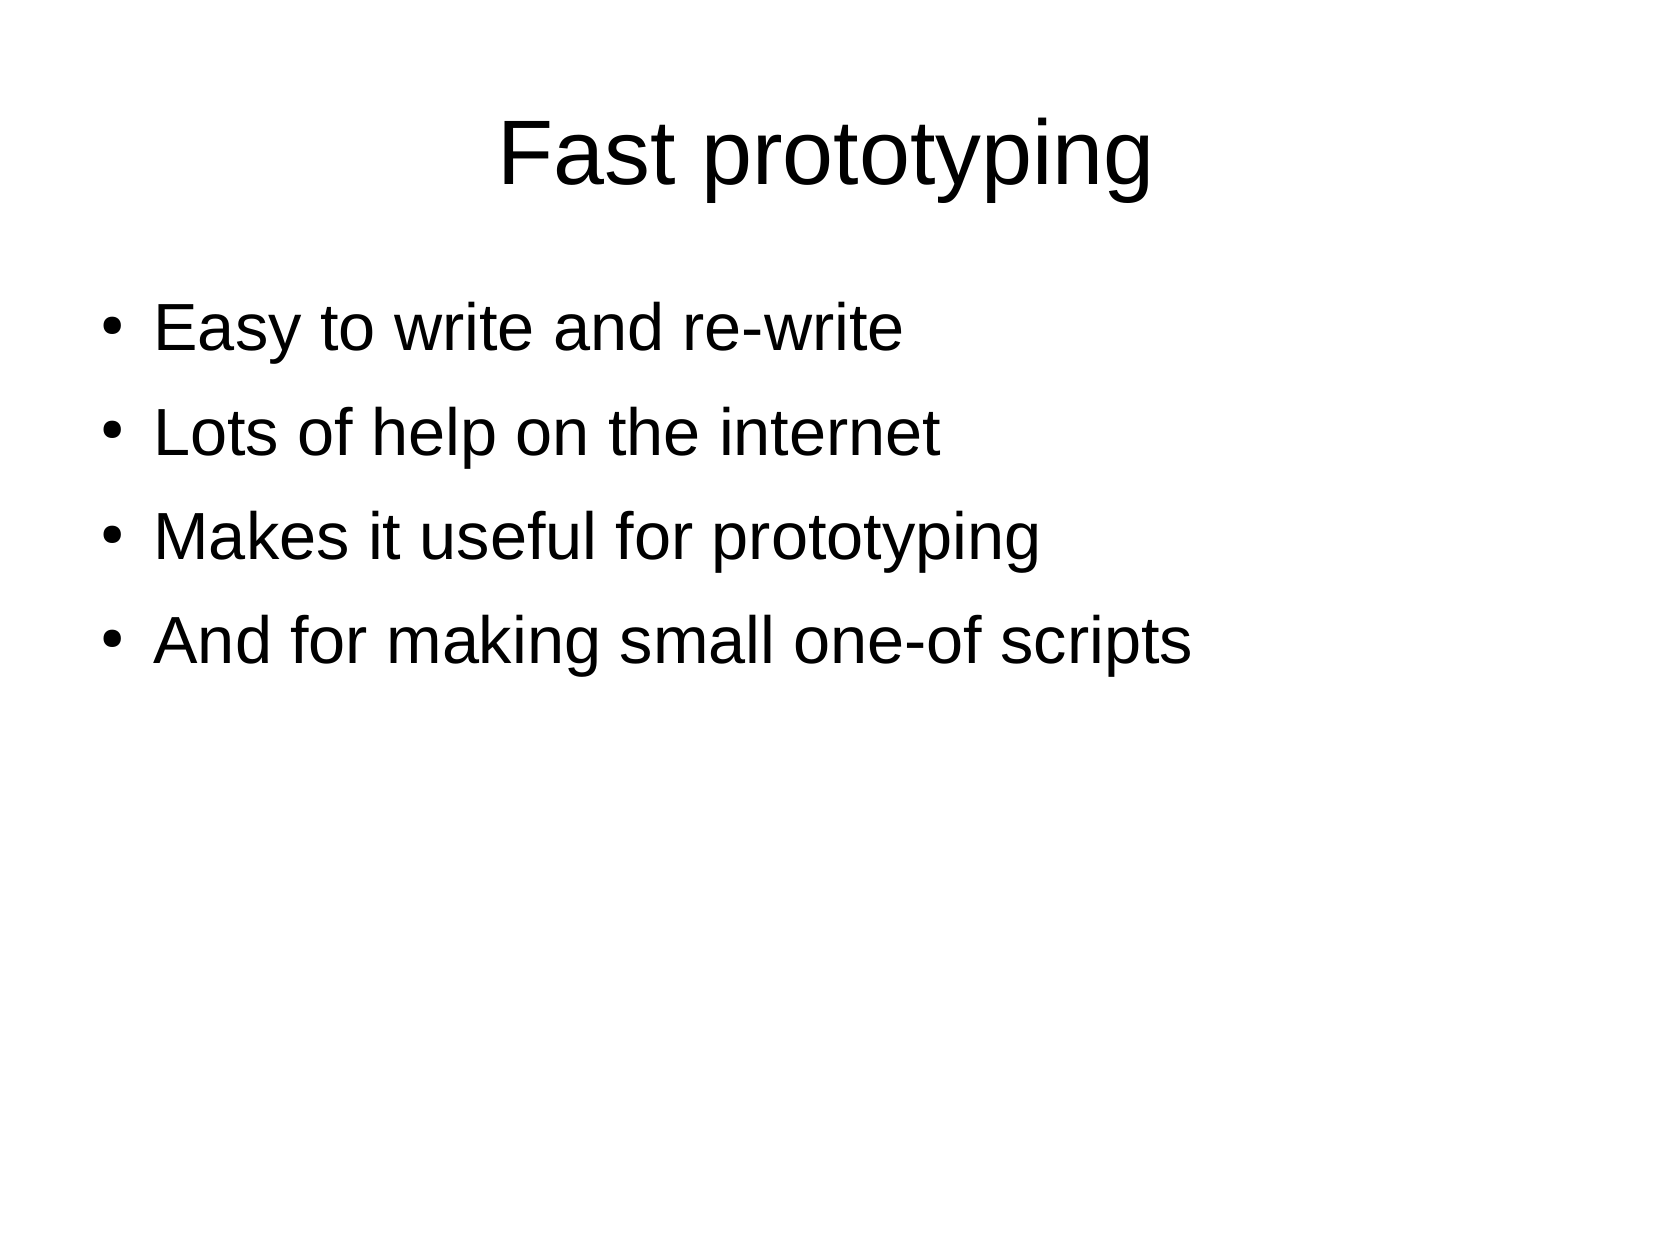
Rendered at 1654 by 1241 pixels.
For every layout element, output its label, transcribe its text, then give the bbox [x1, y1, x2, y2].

list Easy to write and re-write Lots of help on the internet Makes it useful for prototyping And for making small one-of scripts [82, 290, 1571, 1010]
title Fast prototyping [82, 49, 1571, 257]
